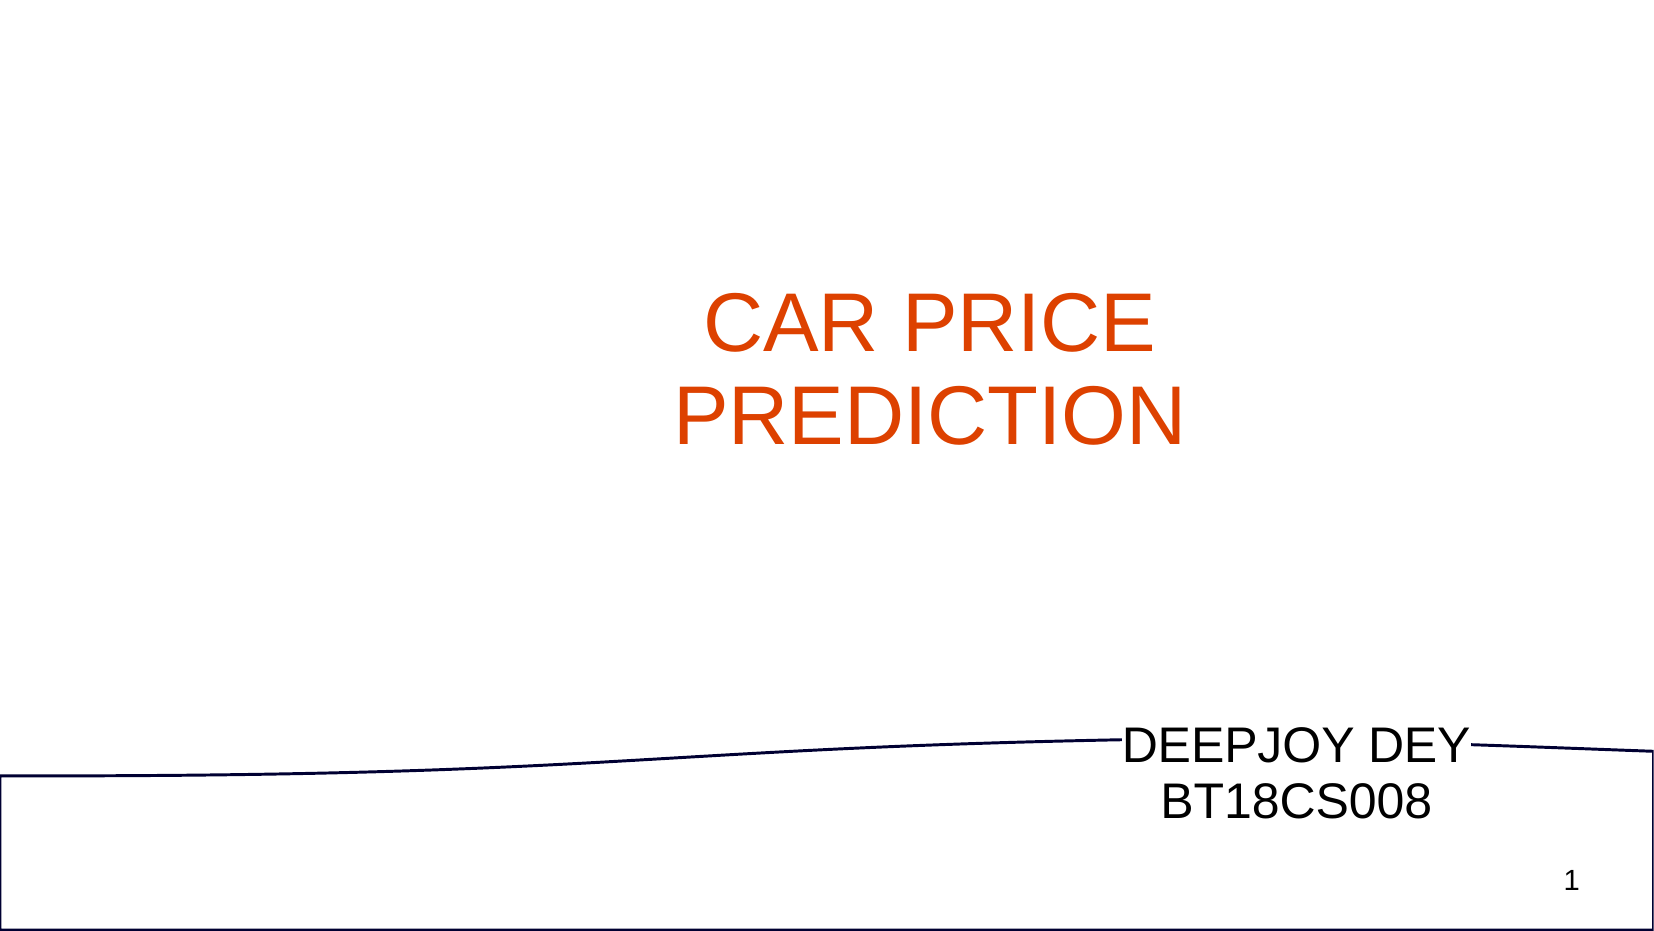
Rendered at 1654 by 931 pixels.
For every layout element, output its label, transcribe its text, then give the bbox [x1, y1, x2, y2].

subtitle DEEPJOY DEY BT18CS008 [998, 689, 1595, 857]
title CAR PRICE PREDICTION [561, 265, 1300, 473]
